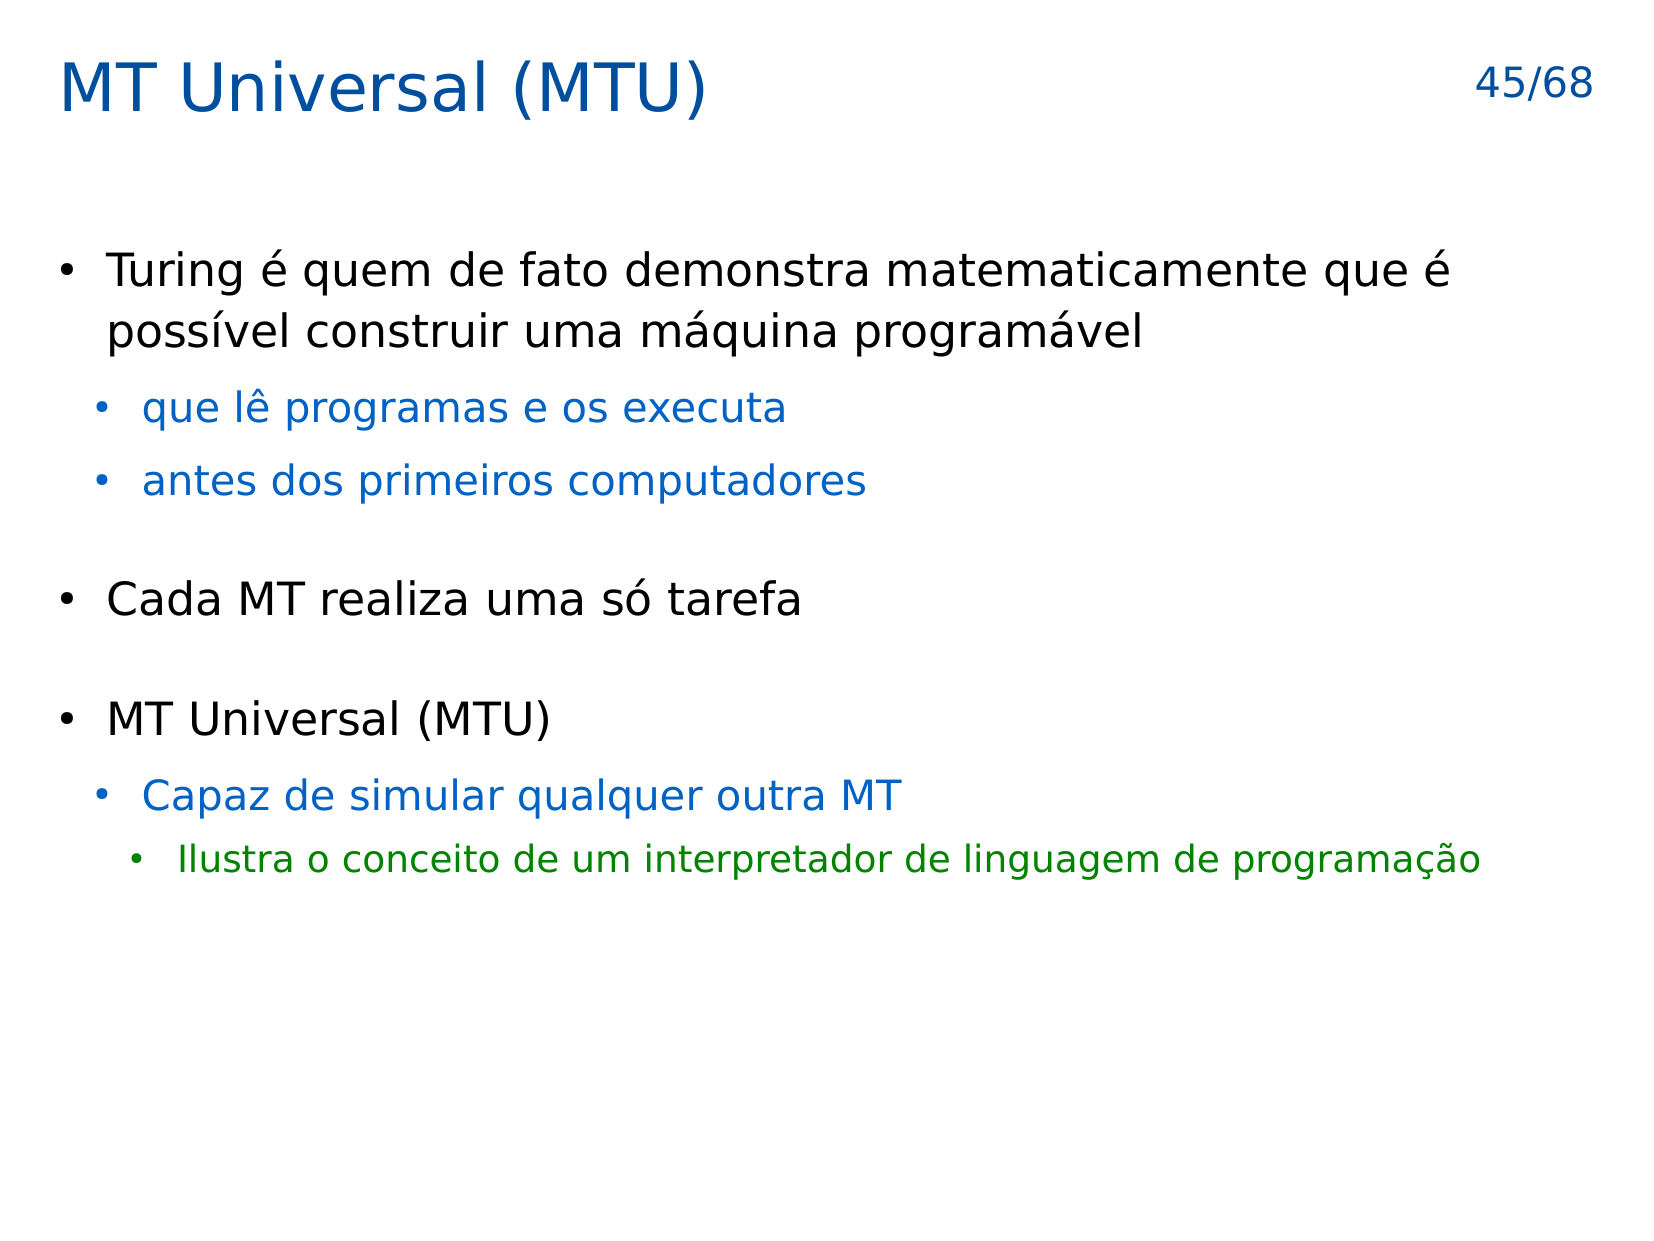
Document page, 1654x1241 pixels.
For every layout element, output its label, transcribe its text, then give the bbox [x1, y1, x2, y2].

title MT Universal (MTU) [59, 29, 1625, 148]
list Turing é quem de fato demonstra matematicamente que é possível construir uma máquina programável que lê programas e os executa antes dos primeiros computadores Cada MT realiza uma só tarefa MT Universal (MTU) Capaz de simular qualquer outra MT Ilustra o conceito de um interpretador de linguagem de programação [59, 236, 1595, 1211]
